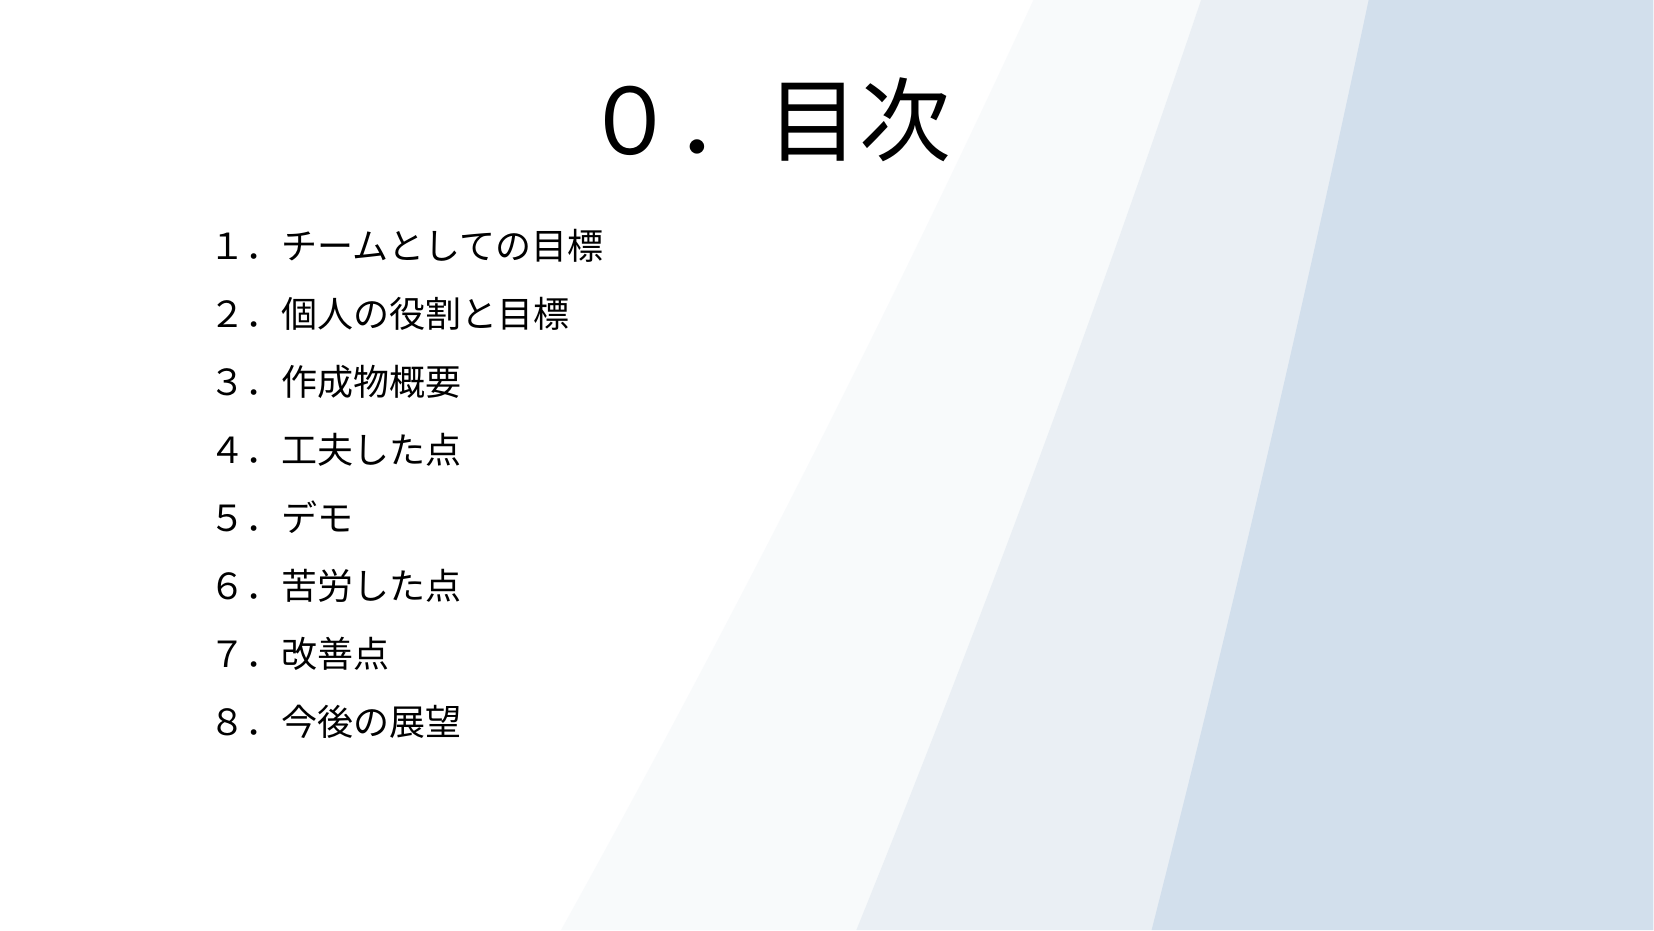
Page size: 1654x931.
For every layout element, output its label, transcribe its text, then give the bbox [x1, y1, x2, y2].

text_box [561, 0, 1654, 931]
list １．チームとしての目標 ２．個人の役割と目標 ３．作成物概要 ４．工夫した点 ５．デモ ６．苦労した点 ７．改善点 ８．今後の展望 [171, 217, 886, 758]
title ０．目次 [23, 37, 1188, 193]
